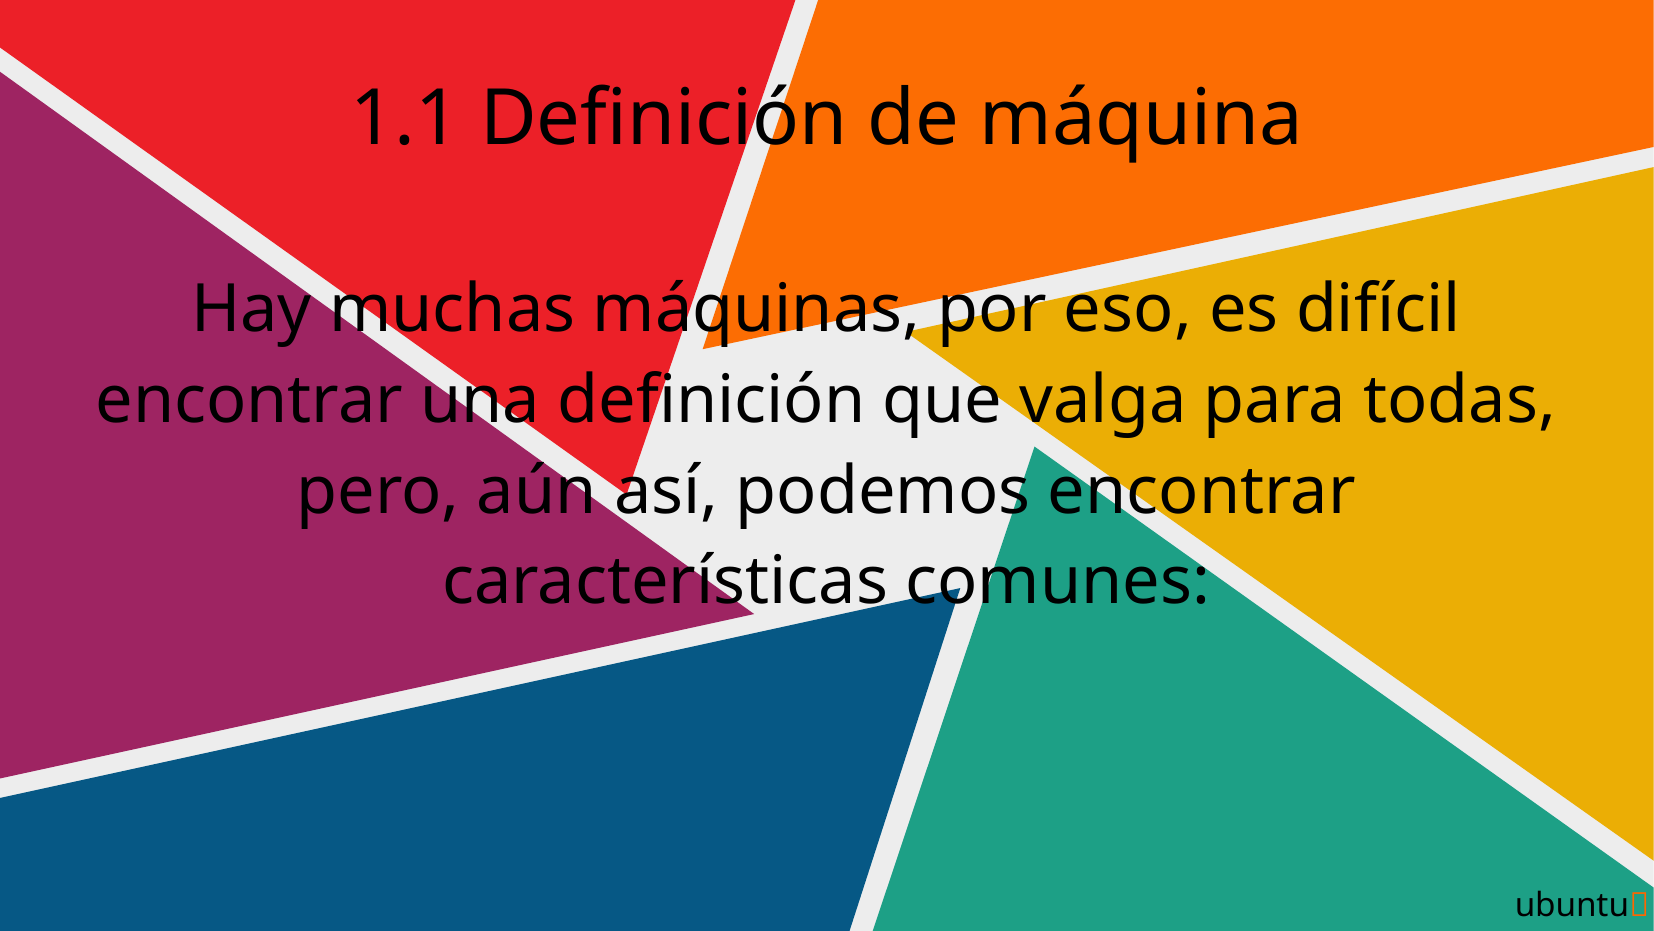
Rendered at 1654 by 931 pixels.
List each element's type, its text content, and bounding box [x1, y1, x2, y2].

subtitle Hay muchas máquinas, por eso, es difícil encontrar una definición que valga para todas, pero, aún así, podemos encontrar características comunes: [82, 217, 1571, 758]
text_box ubuntu [1500, 874, 1654, 931]
title 1.1 Definición de máquina [82, 37, 1571, 193]
